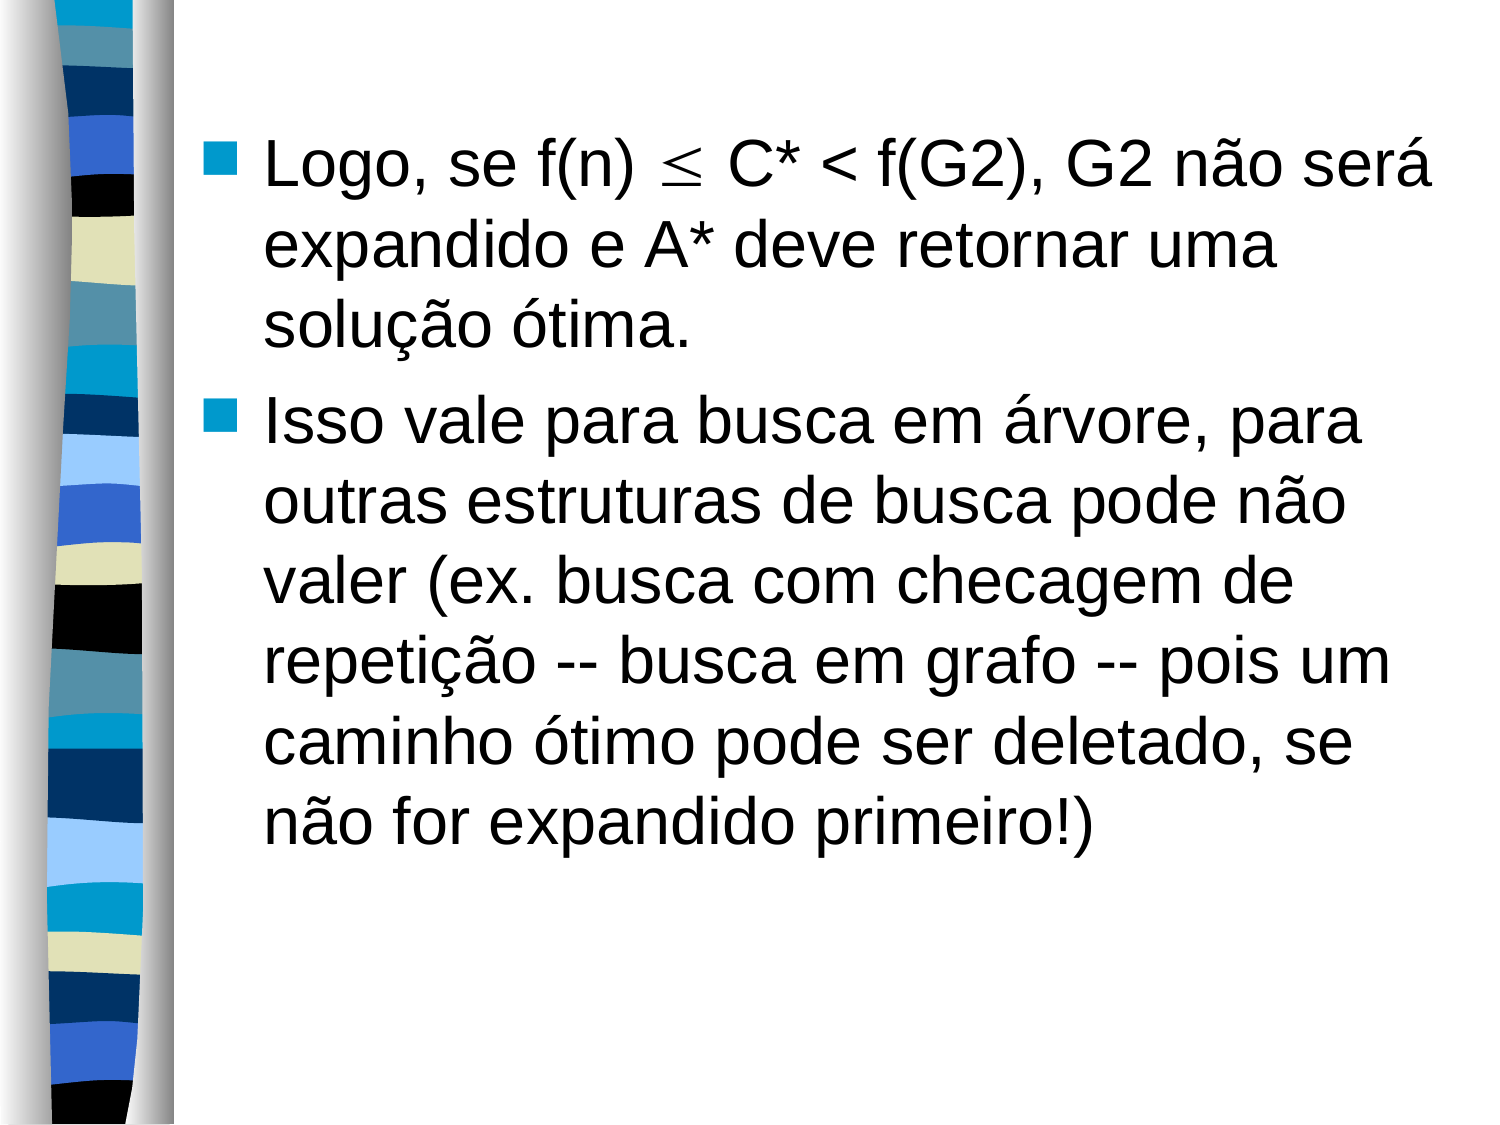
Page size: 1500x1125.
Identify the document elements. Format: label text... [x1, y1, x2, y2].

list Logo, se f(n)  C* < f(G2), G2 não será expandido e A* deve retornar uma solução ótima. Isso vale para busca em árvore, para outras estruturas de busca pode não valer (ex. busca com checagem de repetição -- busca em grafo -- pois um caminho ótimo pode ser deletado, se não for expandido primeiro!) [192, 112, 1468, 1000]
